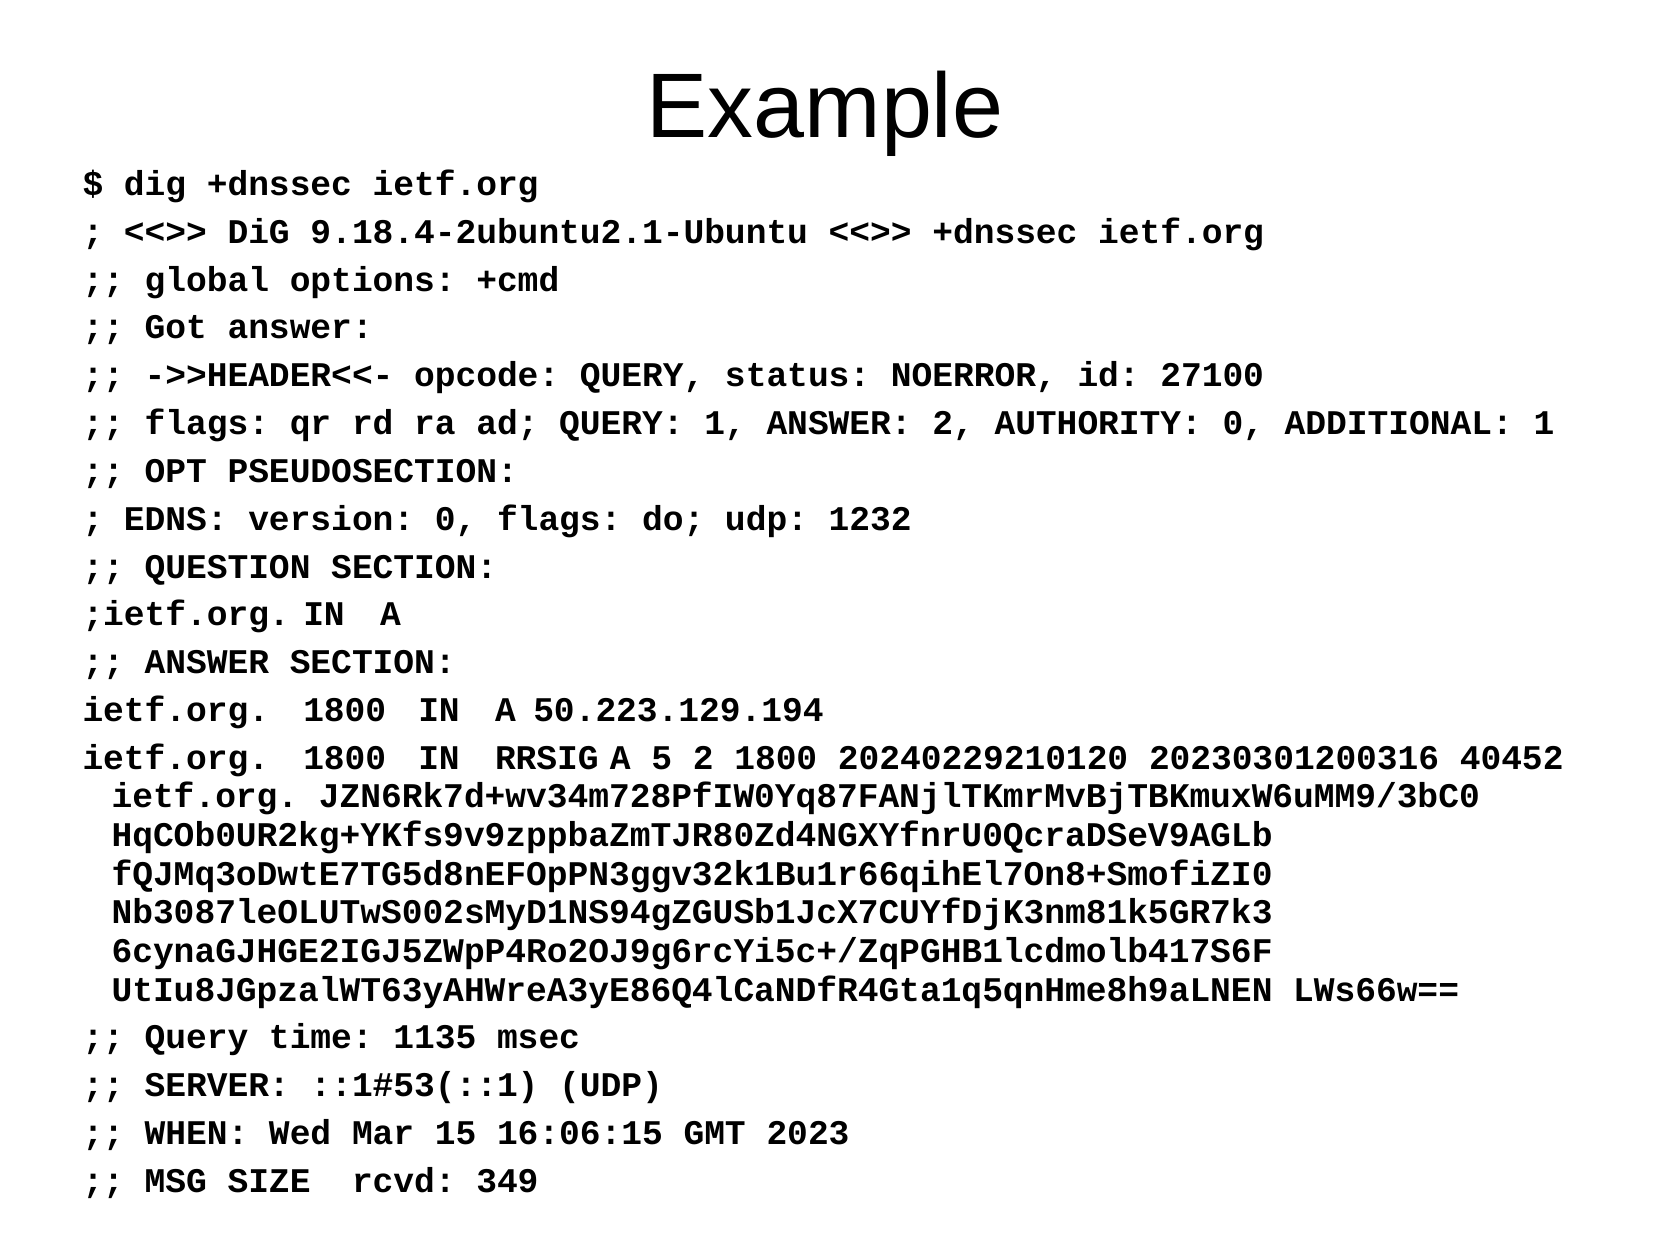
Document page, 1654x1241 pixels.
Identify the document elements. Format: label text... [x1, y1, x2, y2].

list $ dig +dnssec ietf.org ; <<>> DiG 9.18.4-2ubuntu2.1-Ubuntu <<>> +dnssec ietf.org ;; global options: +cmd ;; Got answer: ;; ->>HEADER<<- opcode: QUERY, status: NOERROR, id: 27100 ;; flags: qr rd ra ad; QUERY: 1, ANSWER: 2, AUTHORITY: 0, ADDITIONAL: 1 ;; OPT PSEUDOSECTION: ; EDNS: version: 0, flags: do; udp: 1232 ;; QUESTION SECTION: ;ietf.org. IN A ;; ANSWER SECTION: ietf.org. 1800 IN A 50.223.129.194 ietf.org. 1800 IN RRSIG A 5 2 1800 20240229210120 20230301200316 40452 ietf.org. JZN6Rk7d+wv34m728PfIW0Yq87FANjlTKmrMvBjTBKmuxW6uMM9/3bC0 HqCOb0UR2kg+YKfs9v9zppbaZmTJR80Zd4NGXYfnrU0QcraDSeV9AGLb fQJMq3oDwtE7TG5d8nEFOpPN3ggv32k1Bu1r66qihEl7On8+SmofiZI0 Nb3087leOLUTwS002sMyD1NS94gZGUSb1JcX7CUYfDjK3nm81k5GR7k3 6cynaGJHGE2IGJ5ZWpP4Ro2OJ9g6rcYi5c+/ZqPGHB1lcdmolb417S6F UtIu8JGpzalWT63yAHWreA3yE86Q4lCaNDfR4Gta1q5qnHme8h9aLNEN LWs66w== ;; Query time: 1135 msec ;; SERVER: ::1#53(::1) (UDP) ;; WHEN: Wed Mar 15 16:06:15 GMT 2023 ;; MSG SIZE rcvd: 349 [82, 159, 1568, 1224]
title Example [82, 4, 1568, 159]
